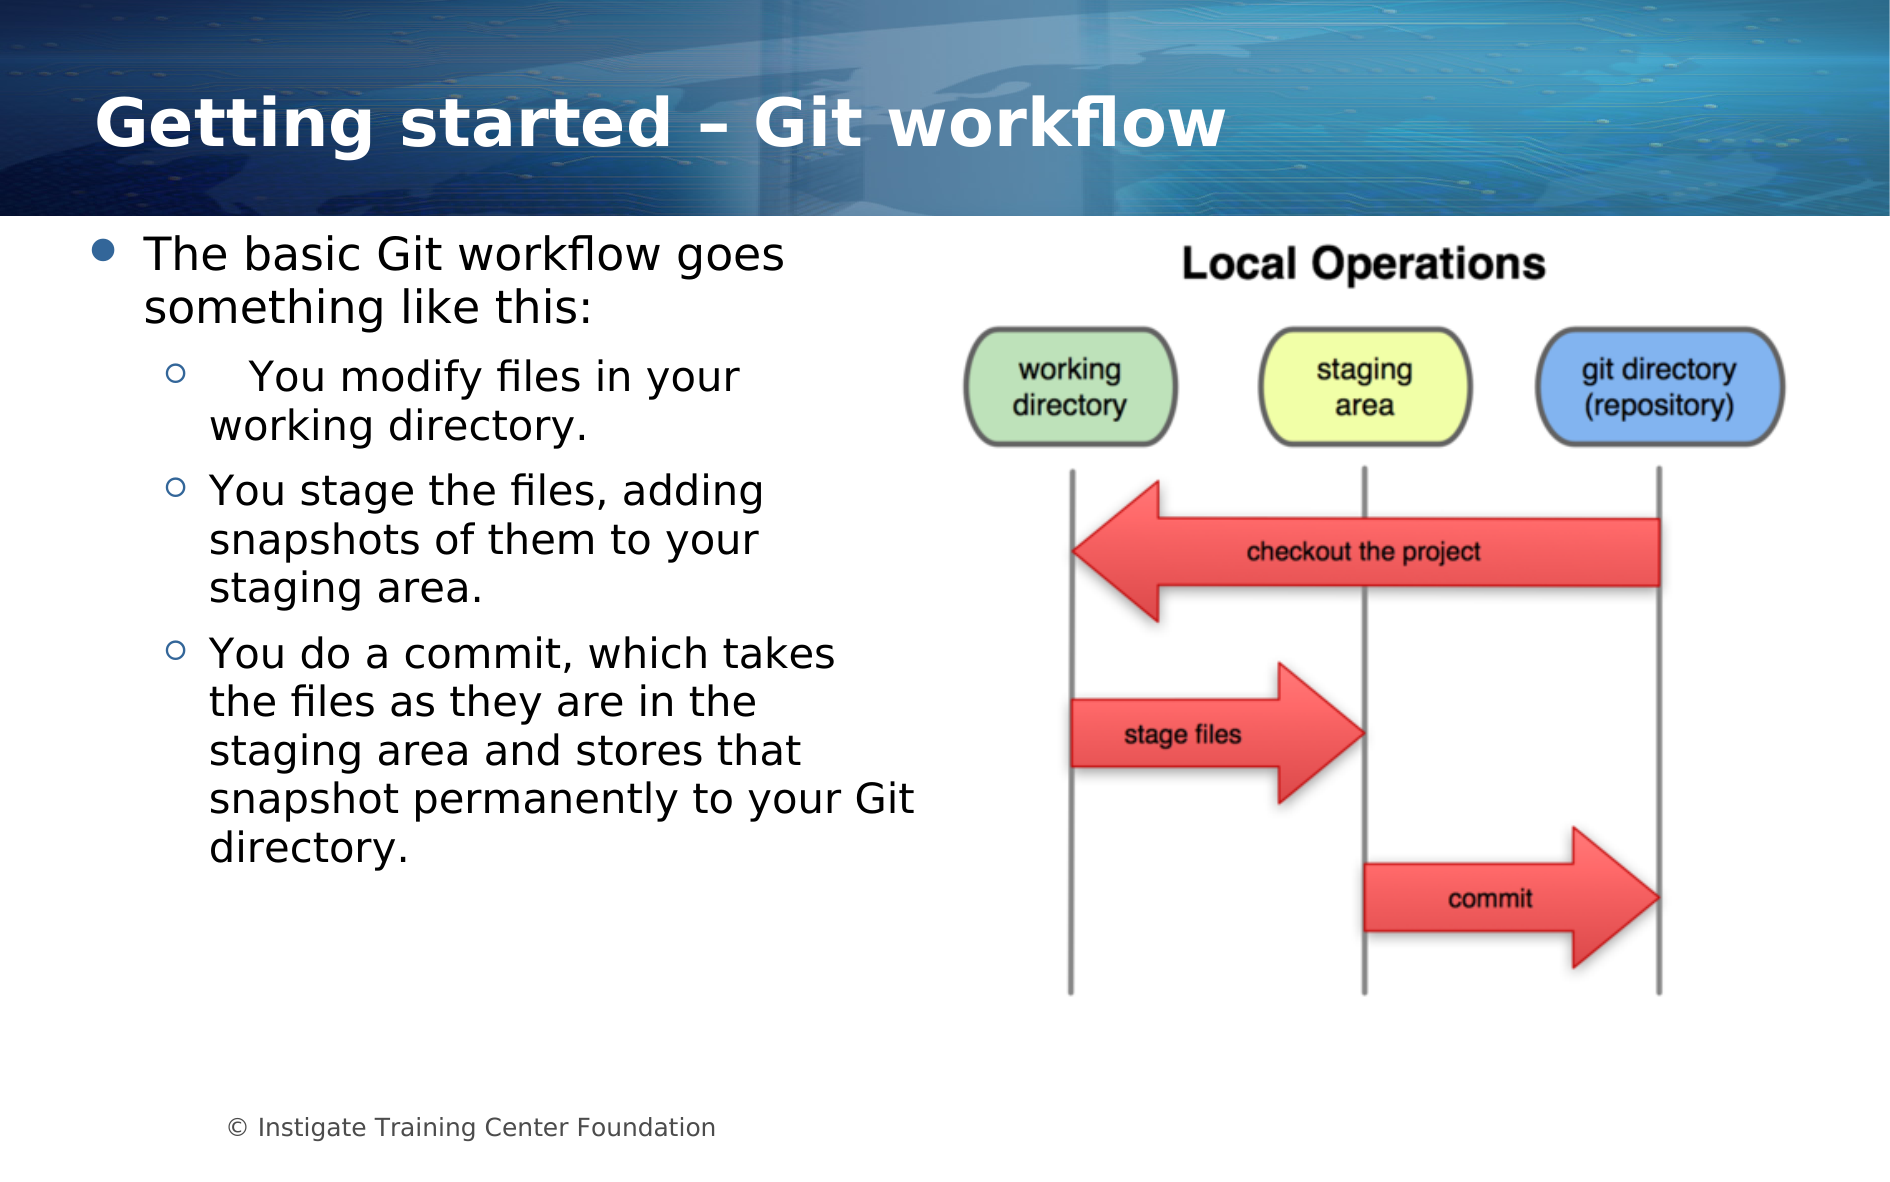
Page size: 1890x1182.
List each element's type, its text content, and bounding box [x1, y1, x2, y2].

list The basic Git workflow goes something like this: You modify files in your working directory. You stage the files, adding snapshots of them to your staging area. You do a commit, which takes the files as they are in the staging area and stores that snapshot permanently to your Git directory. [88, 228, 918, 1008]
title Getting started – Git workflow [94, 47, 1793, 217]
picture [0, 0, 1890, 216]
picture [959, 236, 1789, 1000]
